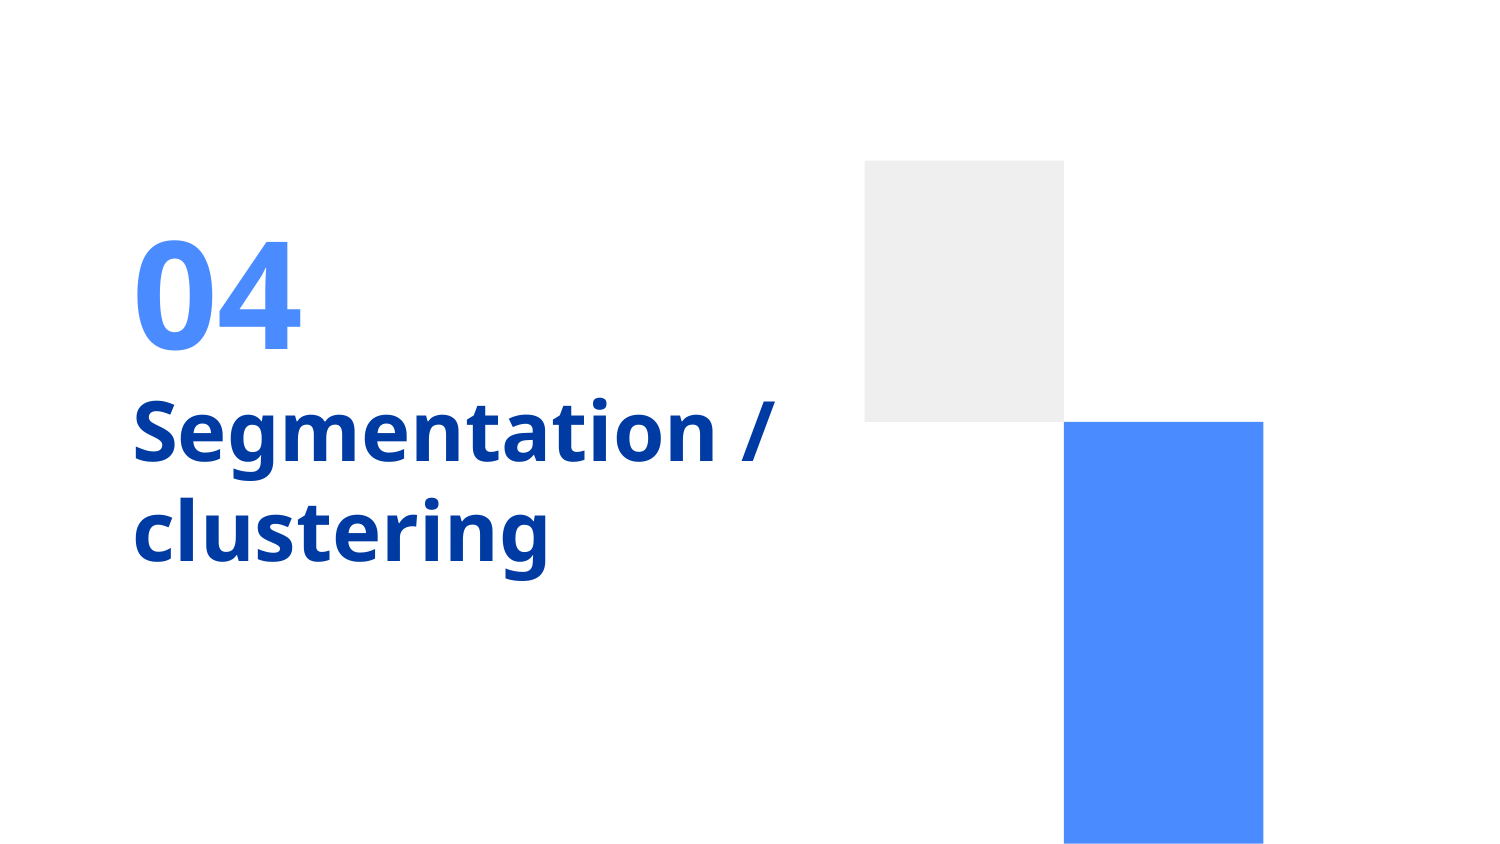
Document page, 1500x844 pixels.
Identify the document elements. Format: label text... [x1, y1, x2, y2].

title Segmentation / clustering [117, 307, 1300, 650]
title 04 [116, 207, 849, 395]
